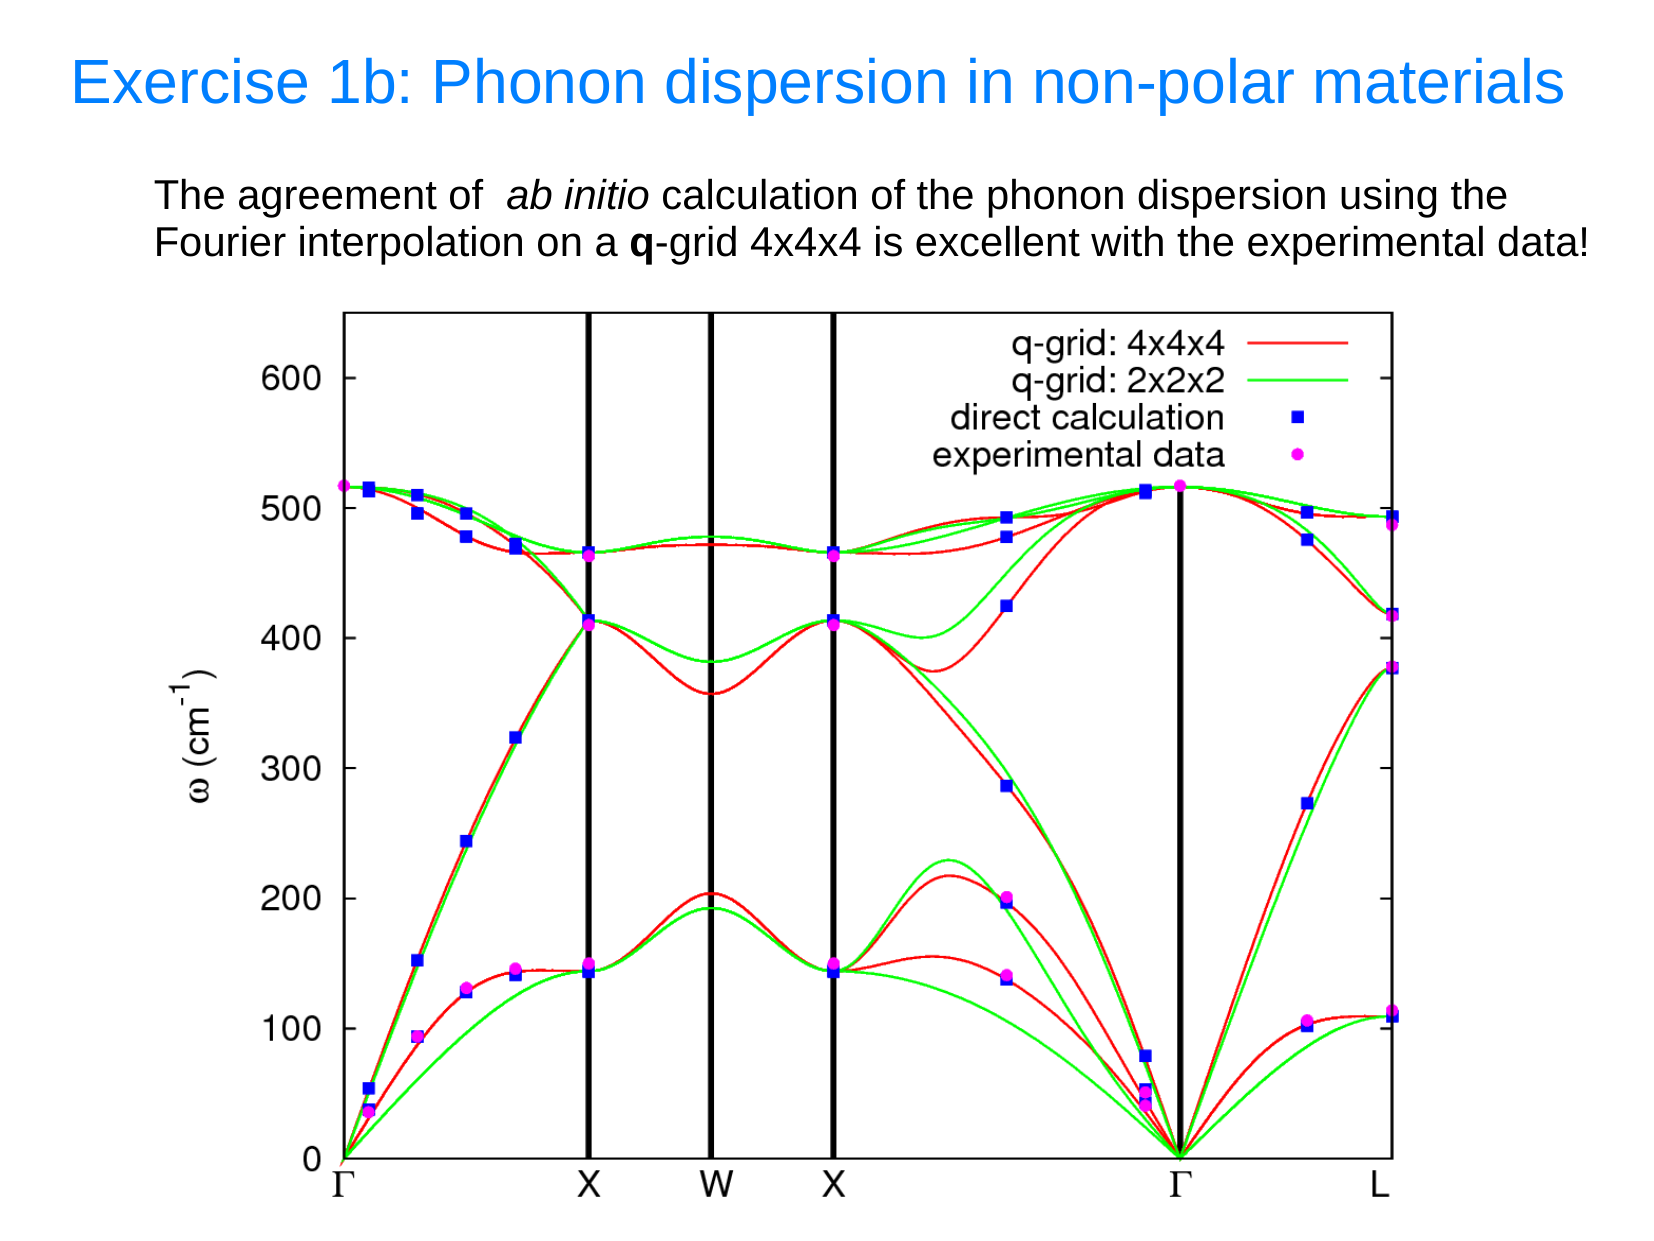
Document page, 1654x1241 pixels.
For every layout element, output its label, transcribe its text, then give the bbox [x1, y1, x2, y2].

picture [159, 299, 1420, 1201]
title Exercise 1b: Phonon dispersion in non-polar materials [45, 0, 1572, 186]
list The agreement of ab initio calculation of the phonon dispersion using the Fourier interpolation on a q-grid 4x4x4 is excellent with the experimental data! [82, 172, 1591, 301]
